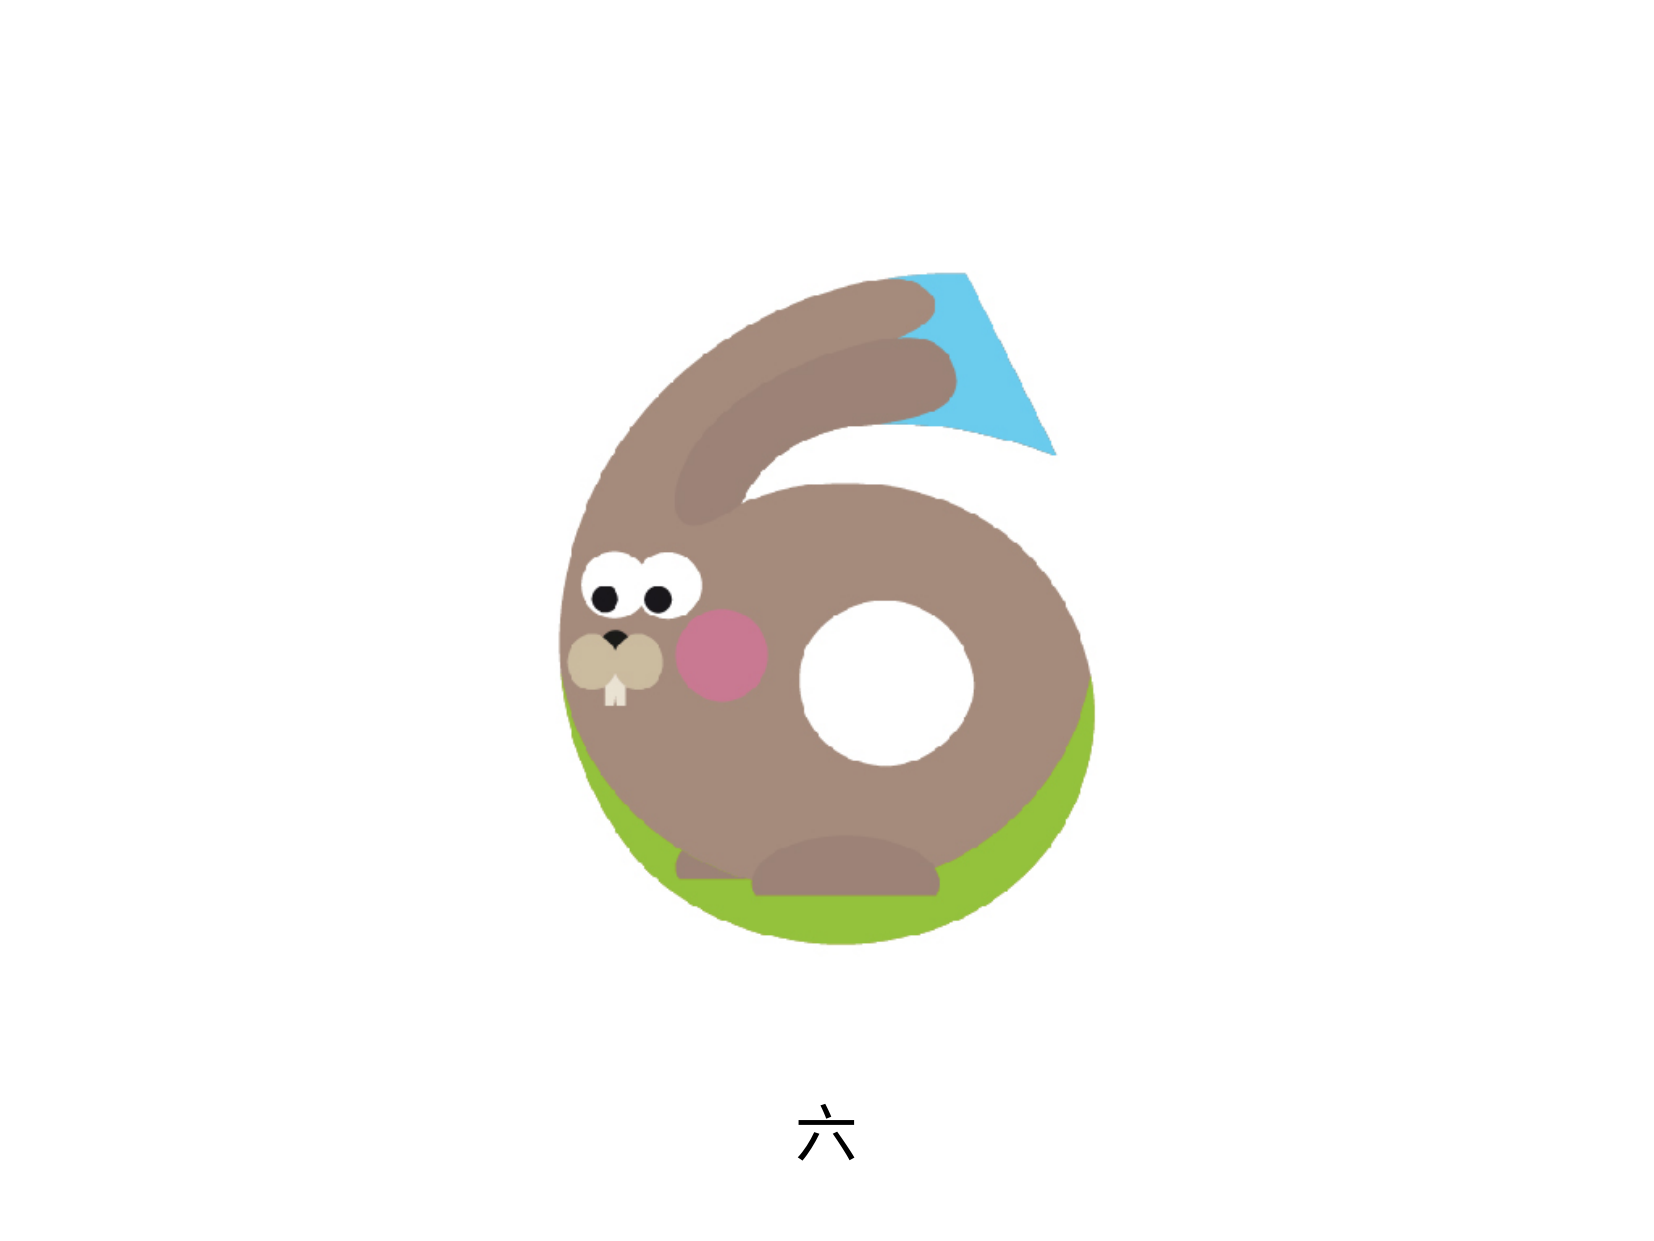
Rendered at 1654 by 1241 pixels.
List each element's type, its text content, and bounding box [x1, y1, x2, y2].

title 六 [82, 1025, 1571, 1233]
picture [0, 0, 1654, 1241]
